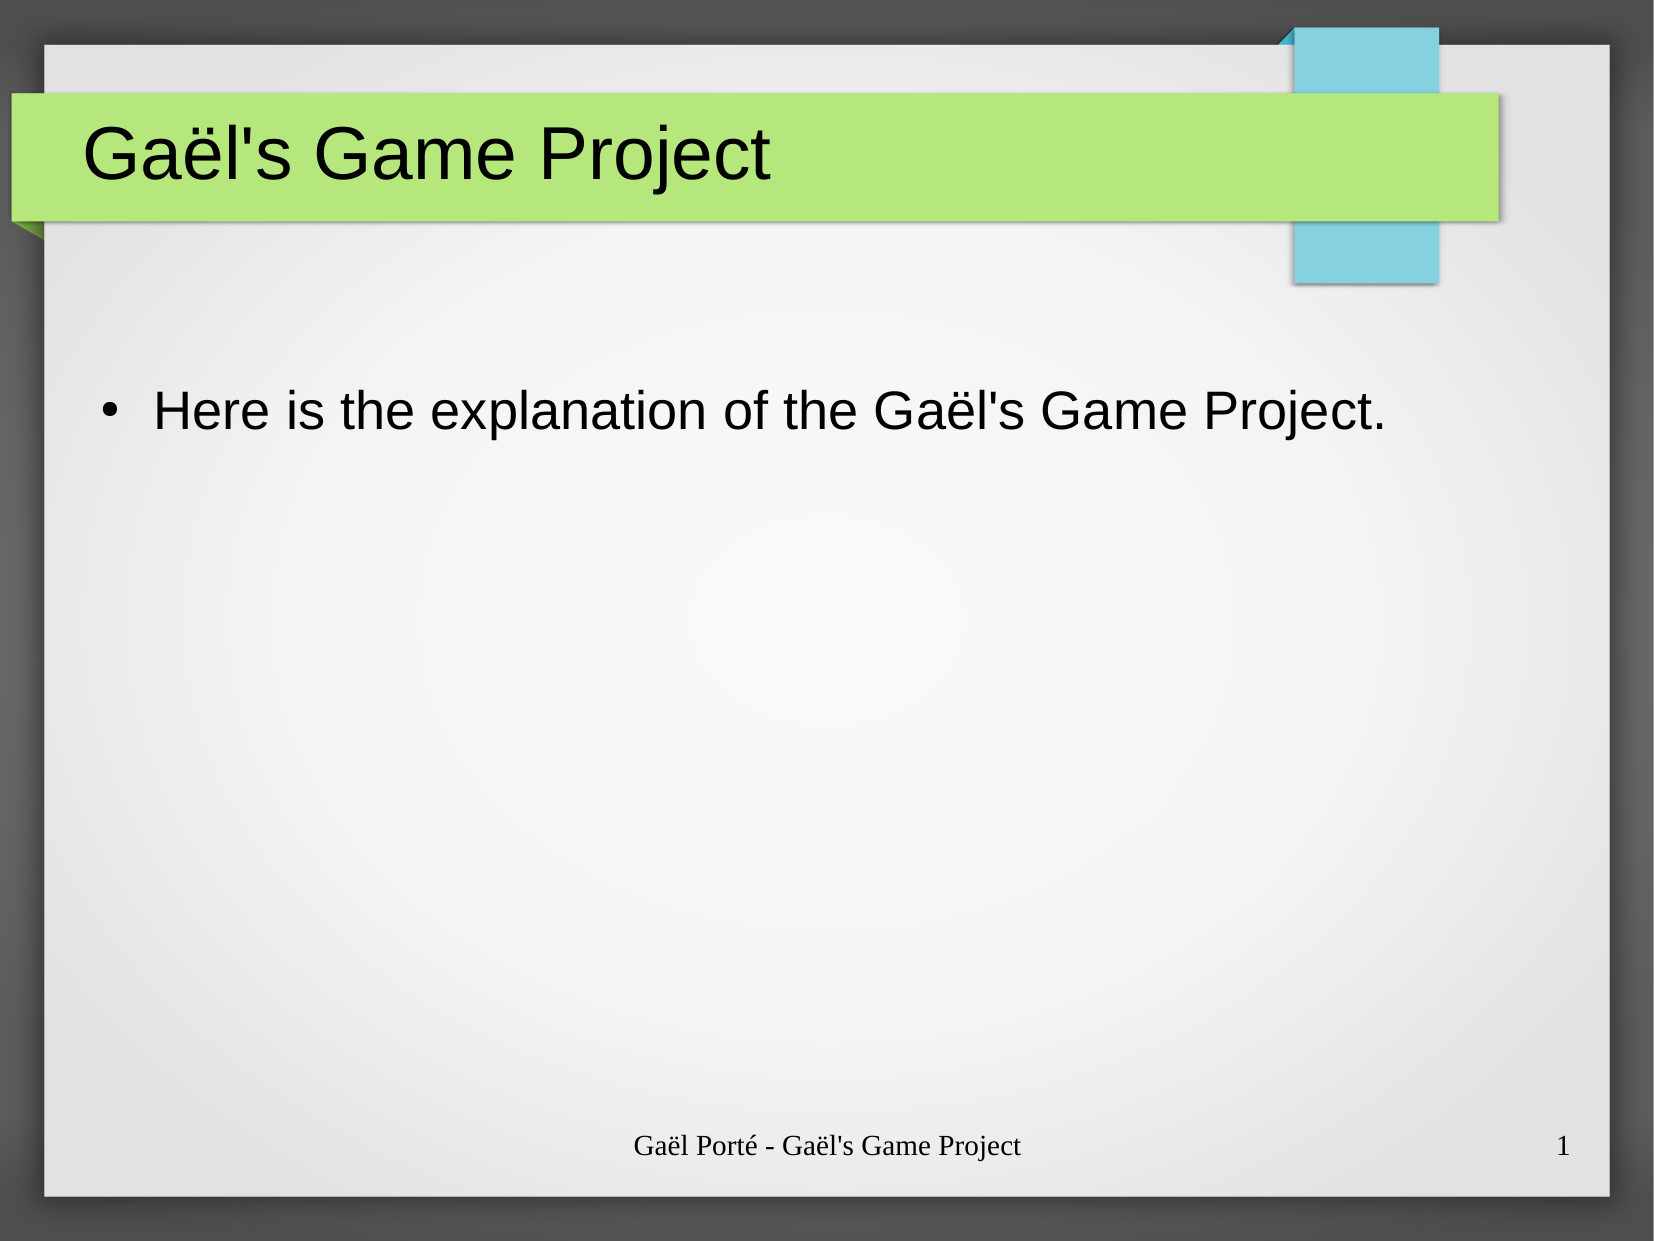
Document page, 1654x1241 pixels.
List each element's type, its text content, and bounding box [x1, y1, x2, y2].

title Gaël's Game Project [82, 94, 1264, 213]
list Here is the explanation of the Gaël's Game Project. [82, 290, 1571, 1010]
picture [0, 0, 1654, 1241]
